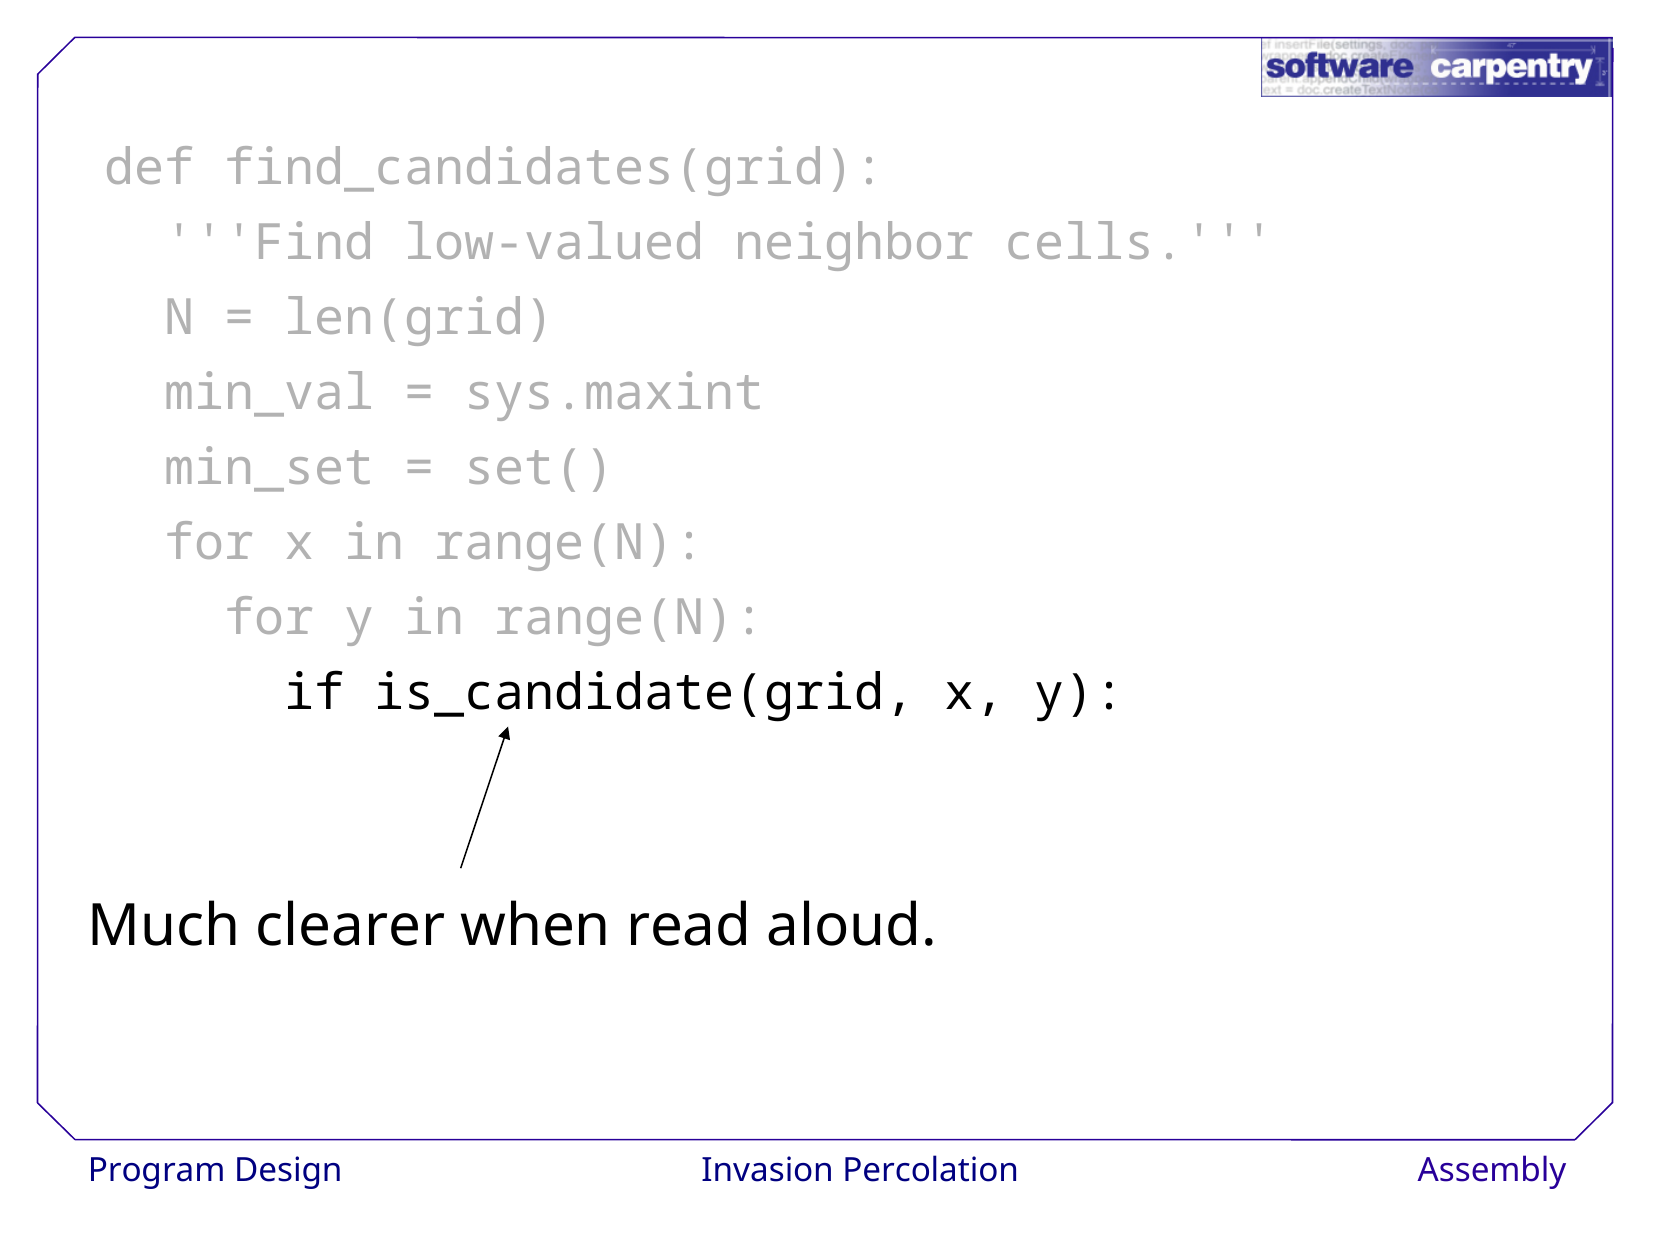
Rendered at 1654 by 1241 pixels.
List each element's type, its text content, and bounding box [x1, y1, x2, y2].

picture [1261, 39, 1613, 97]
text_box def find_candidates(grid): '''Find low-valued neighbor cells.''' N = len(grid) min_val = sys.maxint min_set = set() for x in range(N): for y in range(N): if is_candidate(grid, x, y): [89, 112, 1508, 1055]
text_box Much clearer when read aloud. [73, 844, 1102, 965]
